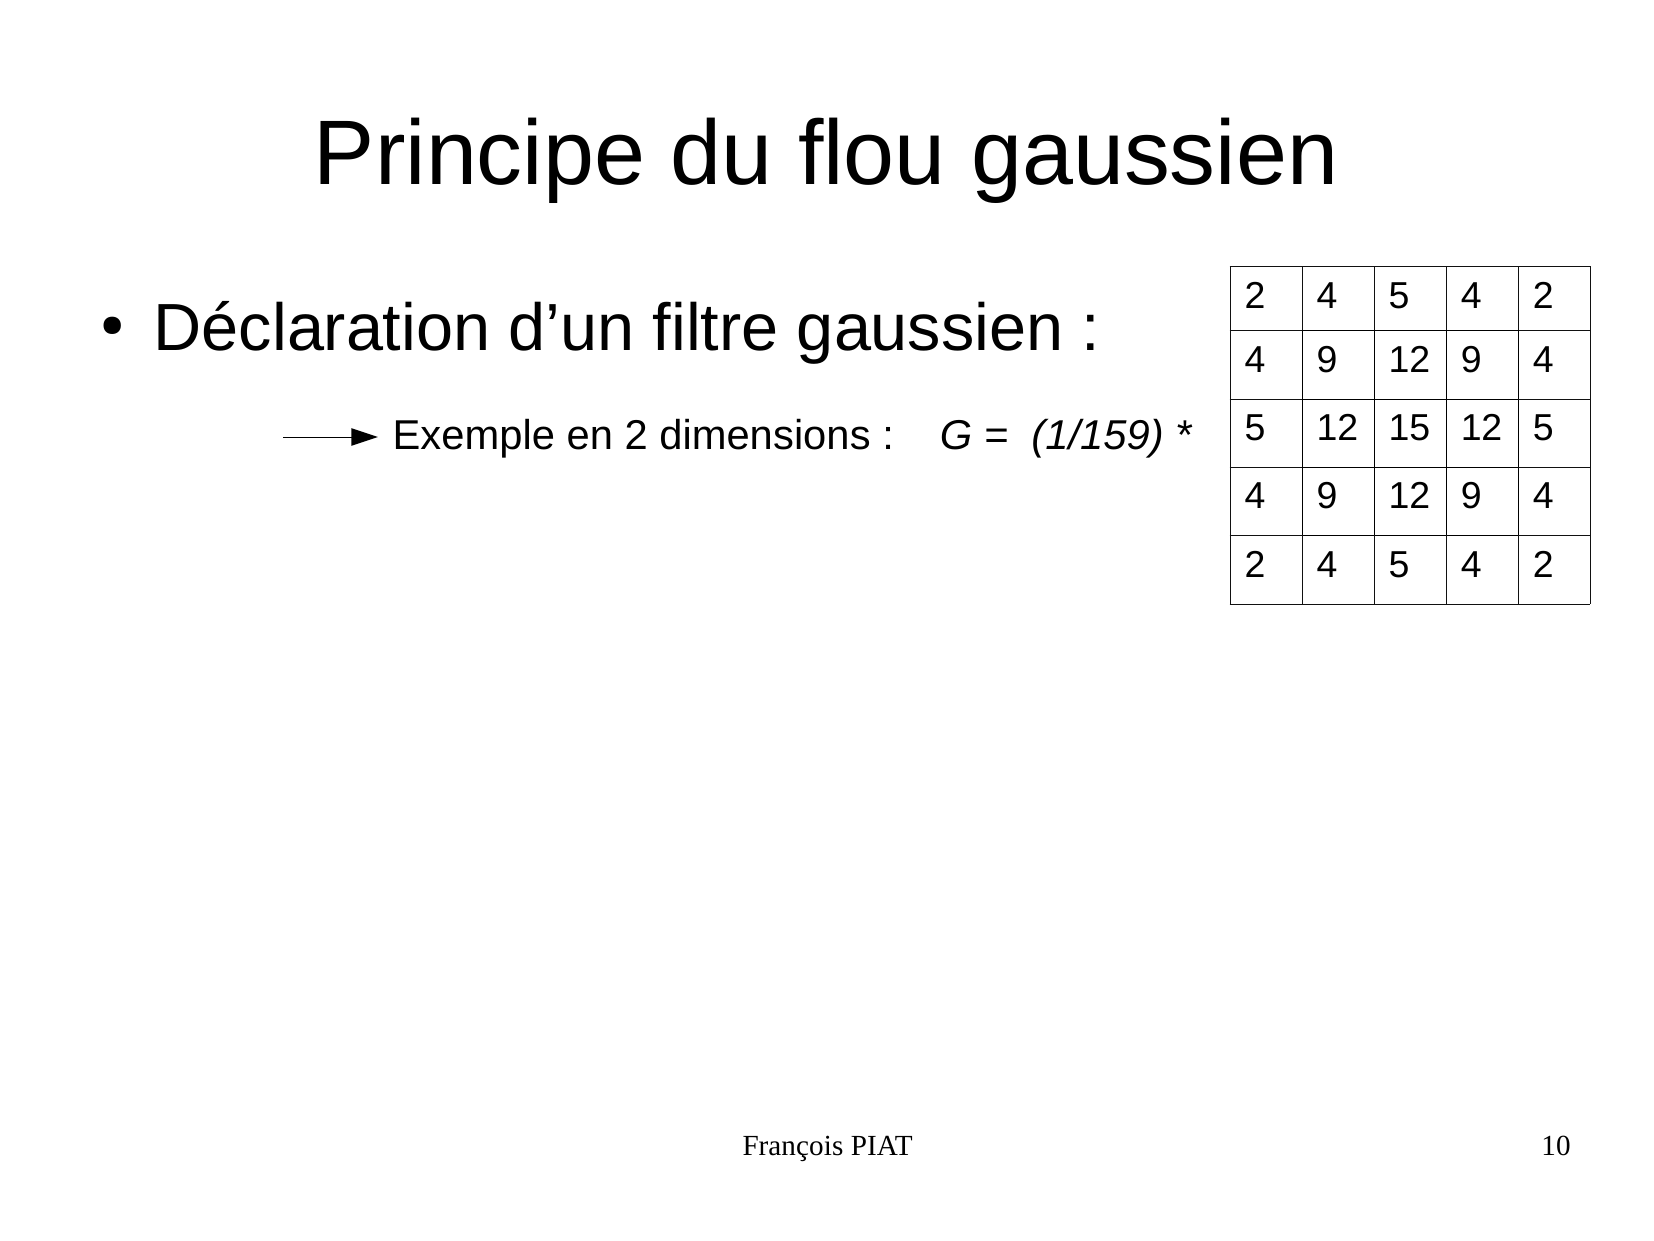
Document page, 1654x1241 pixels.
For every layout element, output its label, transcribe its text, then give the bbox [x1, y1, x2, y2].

table_cell 9 [1321, 485, 1331, 497]
table_cell 5 [1519, 400, 1590, 467]
table_cell 4 [1447, 536, 1518, 604]
table_cell 5 [1375, 536, 1446, 604]
table_cell 9 [1447, 331, 1518, 399]
table_cell 4 [1231, 331, 1302, 380]
table_header 5 [1375, 267, 1446, 330]
table_cell 2 [1519, 536, 1590, 604]
table_cell 12 [1375, 468, 1446, 535]
table_header 2 [1231, 267, 1302, 330]
table_cell 4 [1519, 468, 1590, 535]
table_header 4 [1447, 267, 1518, 330]
table_cell 4 [1303, 536, 1374, 604]
table_cell 9 [1303, 468, 1374, 535]
title Principe du flou gaussien [82, 49, 1571, 257]
text_box Exemple en 2 dimensions : G = (1/159) * [377, 380, 1323, 489]
table_header 2 [1519, 267, 1590, 330]
table_cell 15 [1375, 400, 1446, 467]
table_header 4 [1303, 267, 1374, 330]
table_cell 9 [1303, 331, 1374, 399]
table_cell 9 [1447, 468, 1518, 535]
table_cell 4 [1519, 331, 1590, 399]
table_cell 4 [1231, 489, 1302, 535]
table_cell 12 [1447, 400, 1518, 467]
table_cell 12 [1375, 331, 1446, 399]
list Déclaration d’un filtre gaussien : [82, 290, 1571, 1010]
table_cell 4 [1248, 489, 1257, 500]
table_cell 12 [1323, 400, 1374, 467]
table_cell 2 [1231, 536, 1302, 604]
